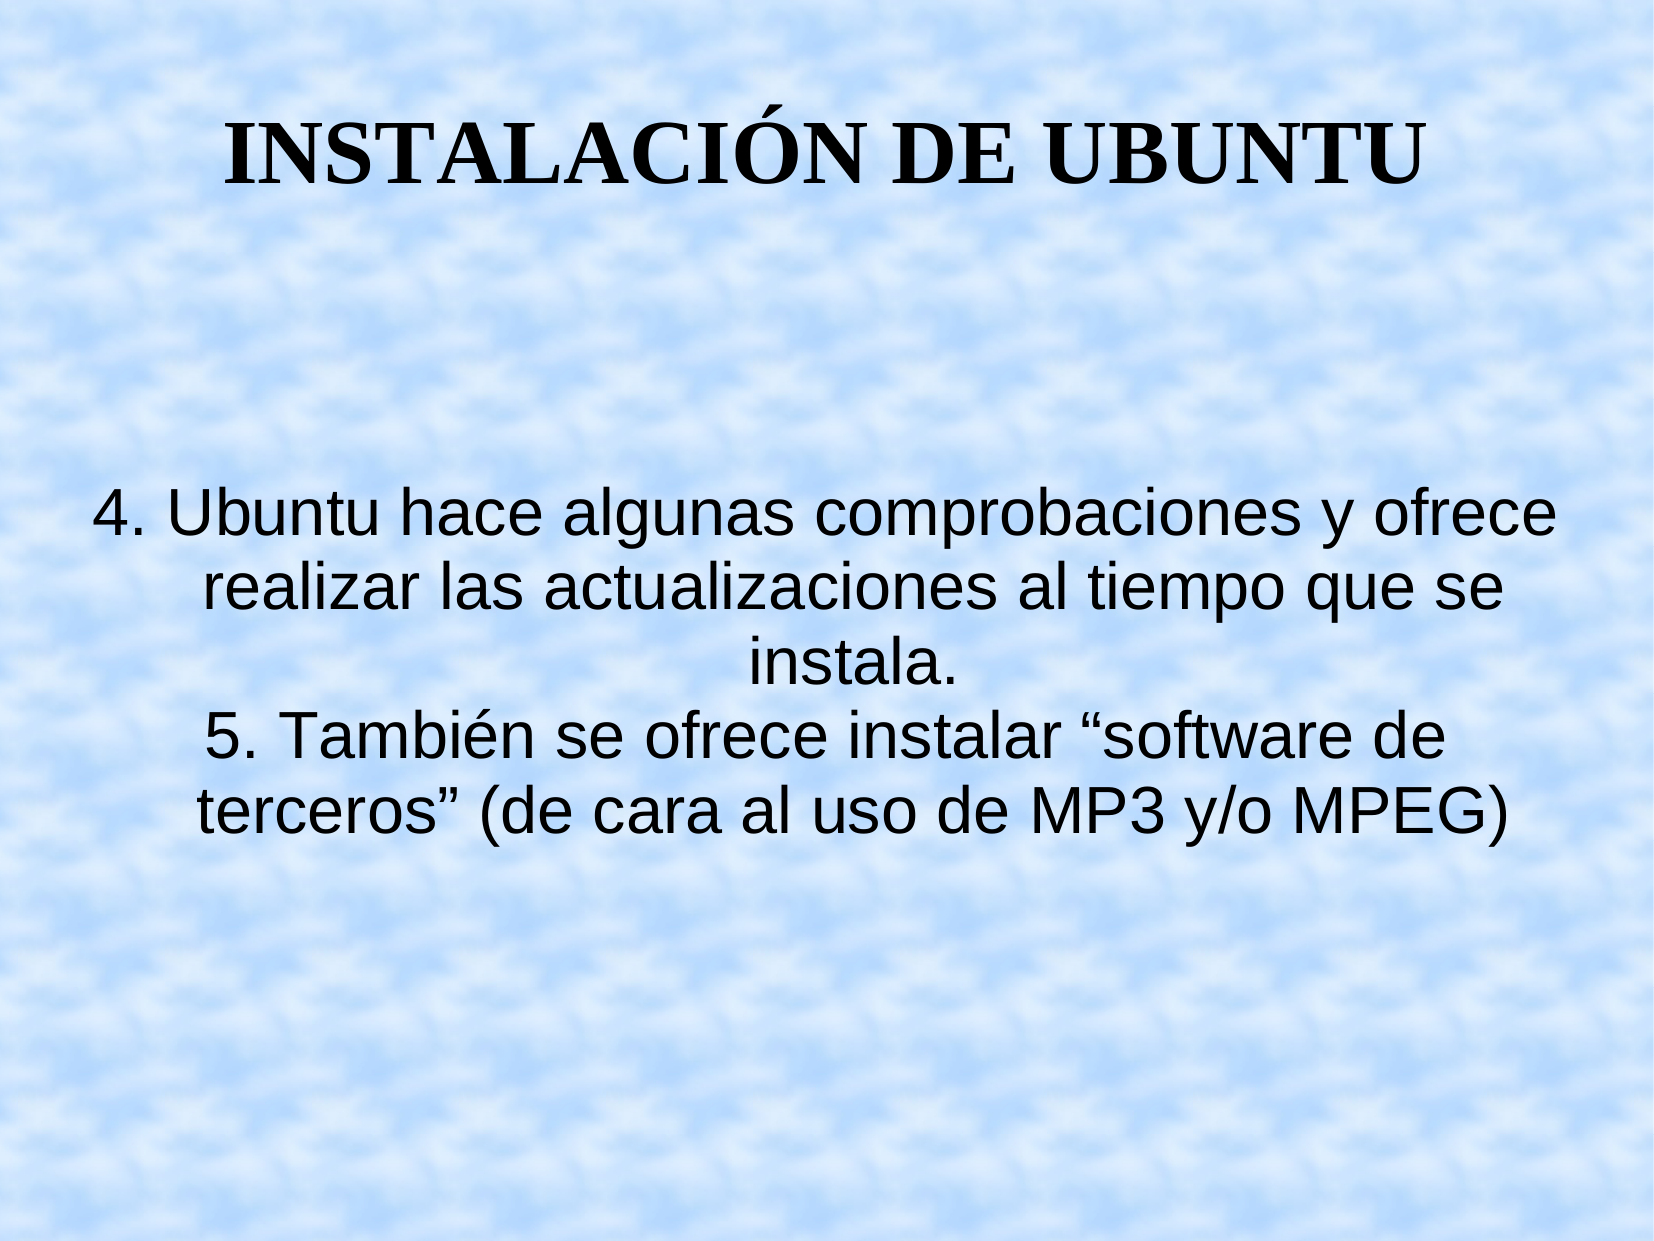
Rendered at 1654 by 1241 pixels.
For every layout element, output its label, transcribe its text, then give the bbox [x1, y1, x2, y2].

subtitle 4. Ubuntu hace algunas comprobaciones y ofrece realizar las actualizaciones al tiempo que se instala. 5. También se ofrece instalar “software de terceros” (de cara al uso de MP3 y/o MPEG) [82, 297, 1571, 1102]
picture [0, 0, 1654, 1241]
title INSTALACIÓN DE UBUNTU [82, 56, 1571, 249]
